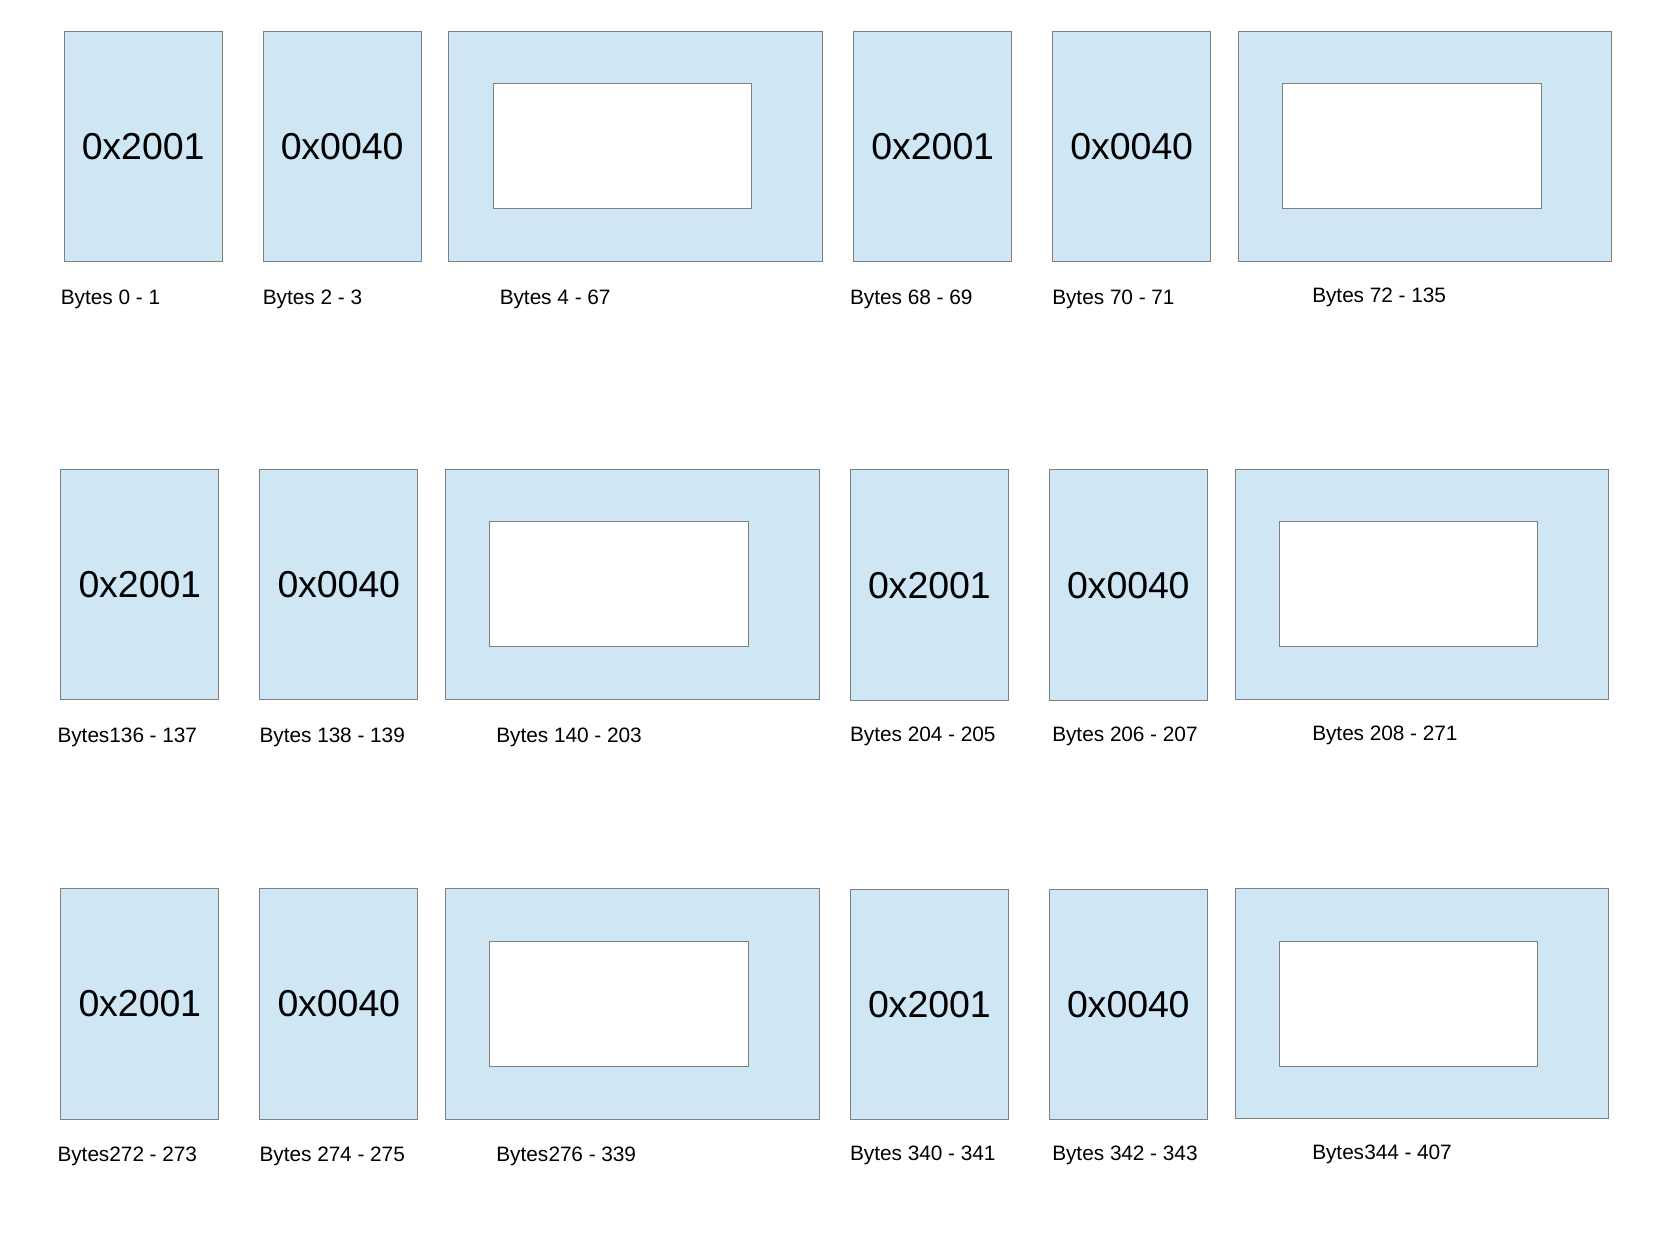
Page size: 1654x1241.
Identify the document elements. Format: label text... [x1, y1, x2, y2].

text_box Bytes136 - 137 [42, 716, 244, 755]
text_box Bytes 70 - 71 [1037, 278, 1249, 317]
text_box Bytes 68 - 69 [835, 278, 1037, 317]
text_box [445, 888, 820, 1120]
text_box Bytes 2 - 3 [248, 277, 459, 317]
text_box Bytes 140 - 203 [481, 716, 693, 755]
text_box Bytes272 - 273 [42, 1135, 244, 1174]
text_box Bytes 342 - 343 [1037, 1134, 1249, 1173]
text_box 0x2001 [853, 31, 1012, 262]
text_box [448, 31, 823, 262]
text_box 0x0040 [259, 469, 418, 700]
text_box Bytes344 - 407 [1297, 1133, 1602, 1172]
text_box 0x0040 [1049, 889, 1208, 1120]
text_box Bytes276 - 339 [481, 1135, 693, 1174]
text_box 0x2001 [850, 469, 1009, 701]
text_box 0x2001 [850, 889, 1009, 1120]
text_box 0x0040 [1049, 469, 1208, 701]
text_box Bytes 204 - 205 [835, 715, 1037, 754]
text_box Bytes 274 - 275 [244, 1135, 456, 1174]
text_box 0x0040 [259, 888, 418, 1120]
text_box [1235, 888, 1609, 1119]
text_box [1238, 31, 1612, 262]
text_box [1235, 469, 1609, 700]
text_box Bytes 138 - 139 [244, 716, 456, 755]
text_box Bytes 0 - 1 [46, 277, 248, 317]
text_box 0x2001 [64, 31, 223, 262]
text_box Bytes 72 - 135 [1297, 276, 1602, 469]
text_box Bytes 208 - 271 [1297, 713, 1602, 752]
text_box Bytes 340 - 341 [835, 1134, 1037, 1173]
text_box Bytes 4 - 67 [485, 277, 696, 317]
text_box 0x2001 [60, 888, 219, 1120]
text_box 0x0040 [263, 31, 422, 262]
text_box Bytes 206 - 207 [1037, 715, 1249, 754]
text_box 0x2001 [60, 469, 219, 700]
text_box [445, 469, 820, 700]
text_box 0x0040 [1052, 31, 1211, 262]
